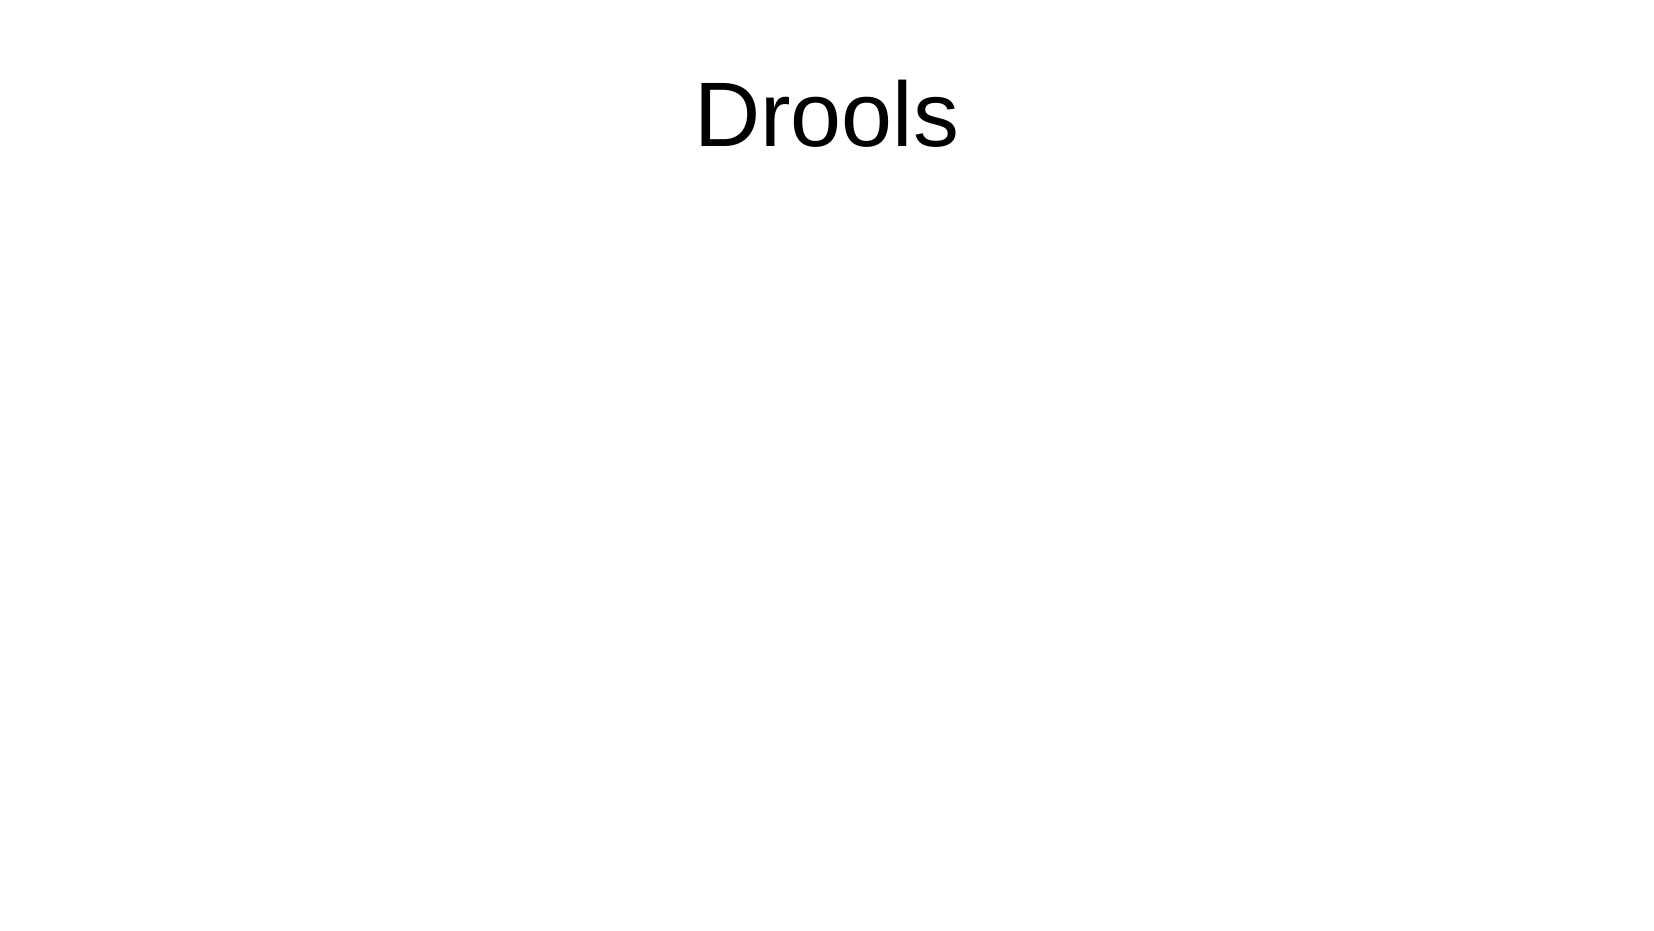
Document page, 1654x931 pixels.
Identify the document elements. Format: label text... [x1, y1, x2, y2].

title Drools [82, 37, 1571, 193]
